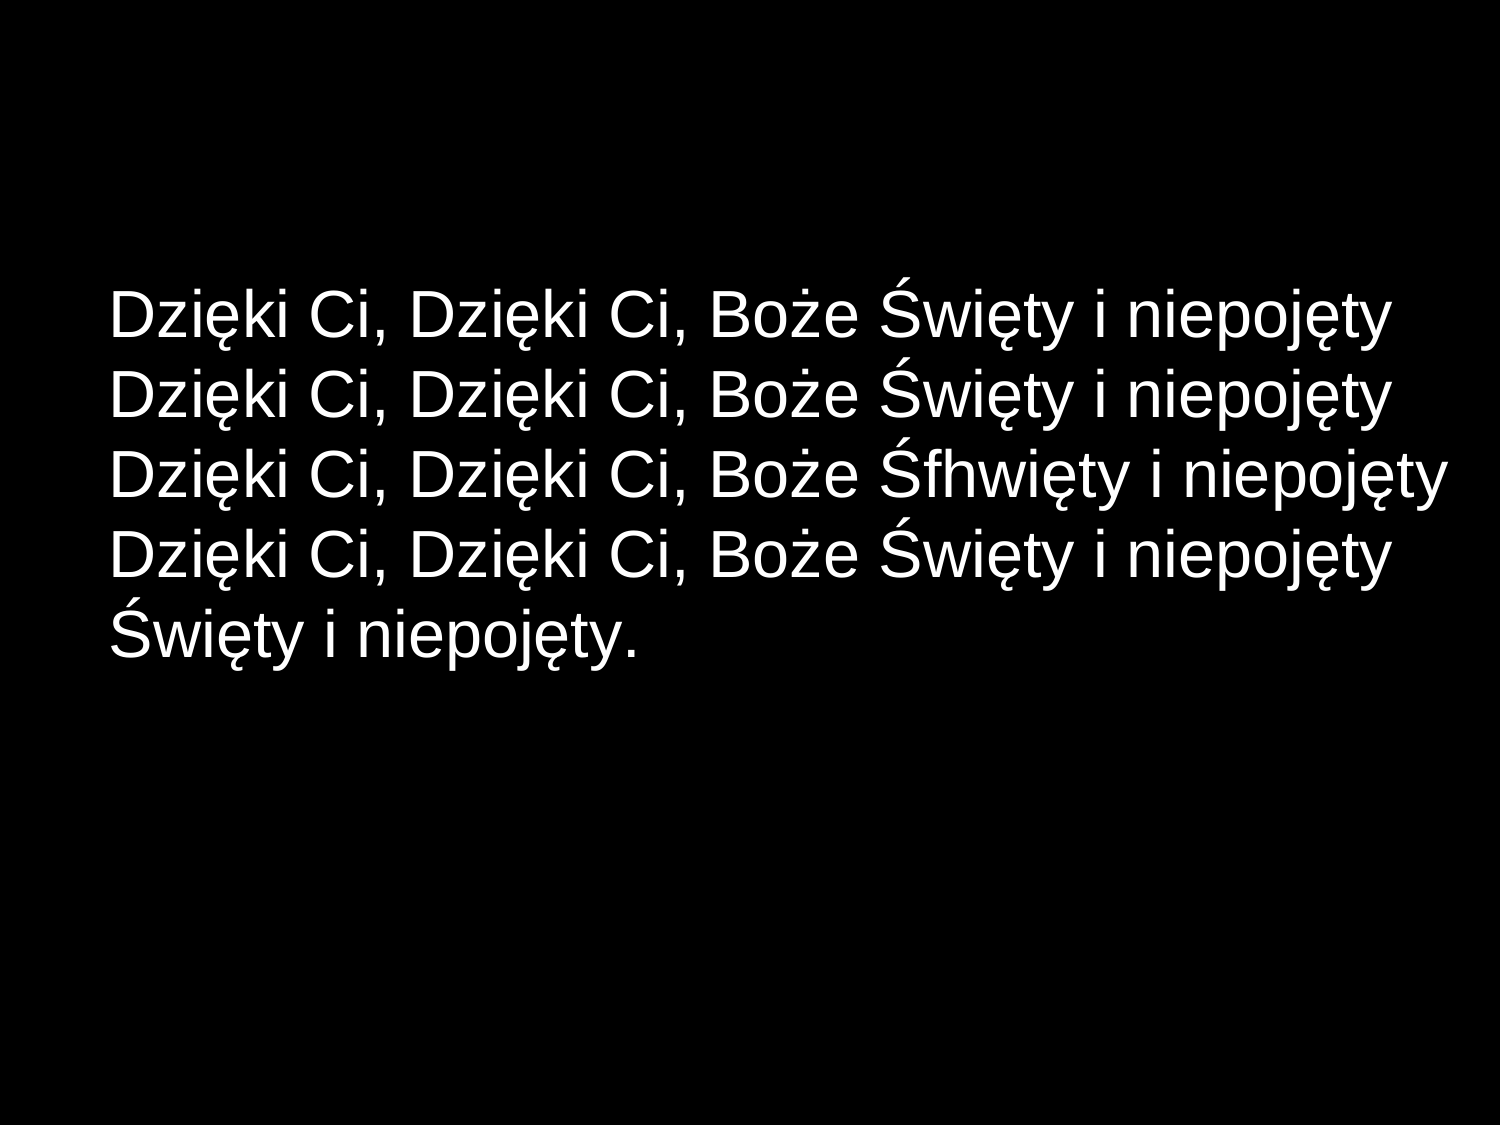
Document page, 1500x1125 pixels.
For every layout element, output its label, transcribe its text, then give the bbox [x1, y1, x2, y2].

text_box Dzięki Ci, Dzięki Ci, Boże Święty i niepojęty Dzięki Ci, Dzięki Ci, Boże Święty i niepojęty Dzięki Ci, Dzięki Ci, Boże Śfhwięty i niepojęty Dzięki Ci, Dzięki Ci, Boże Święty i niepojęty Święty i niepojęty. [93, 263, 1465, 679]
